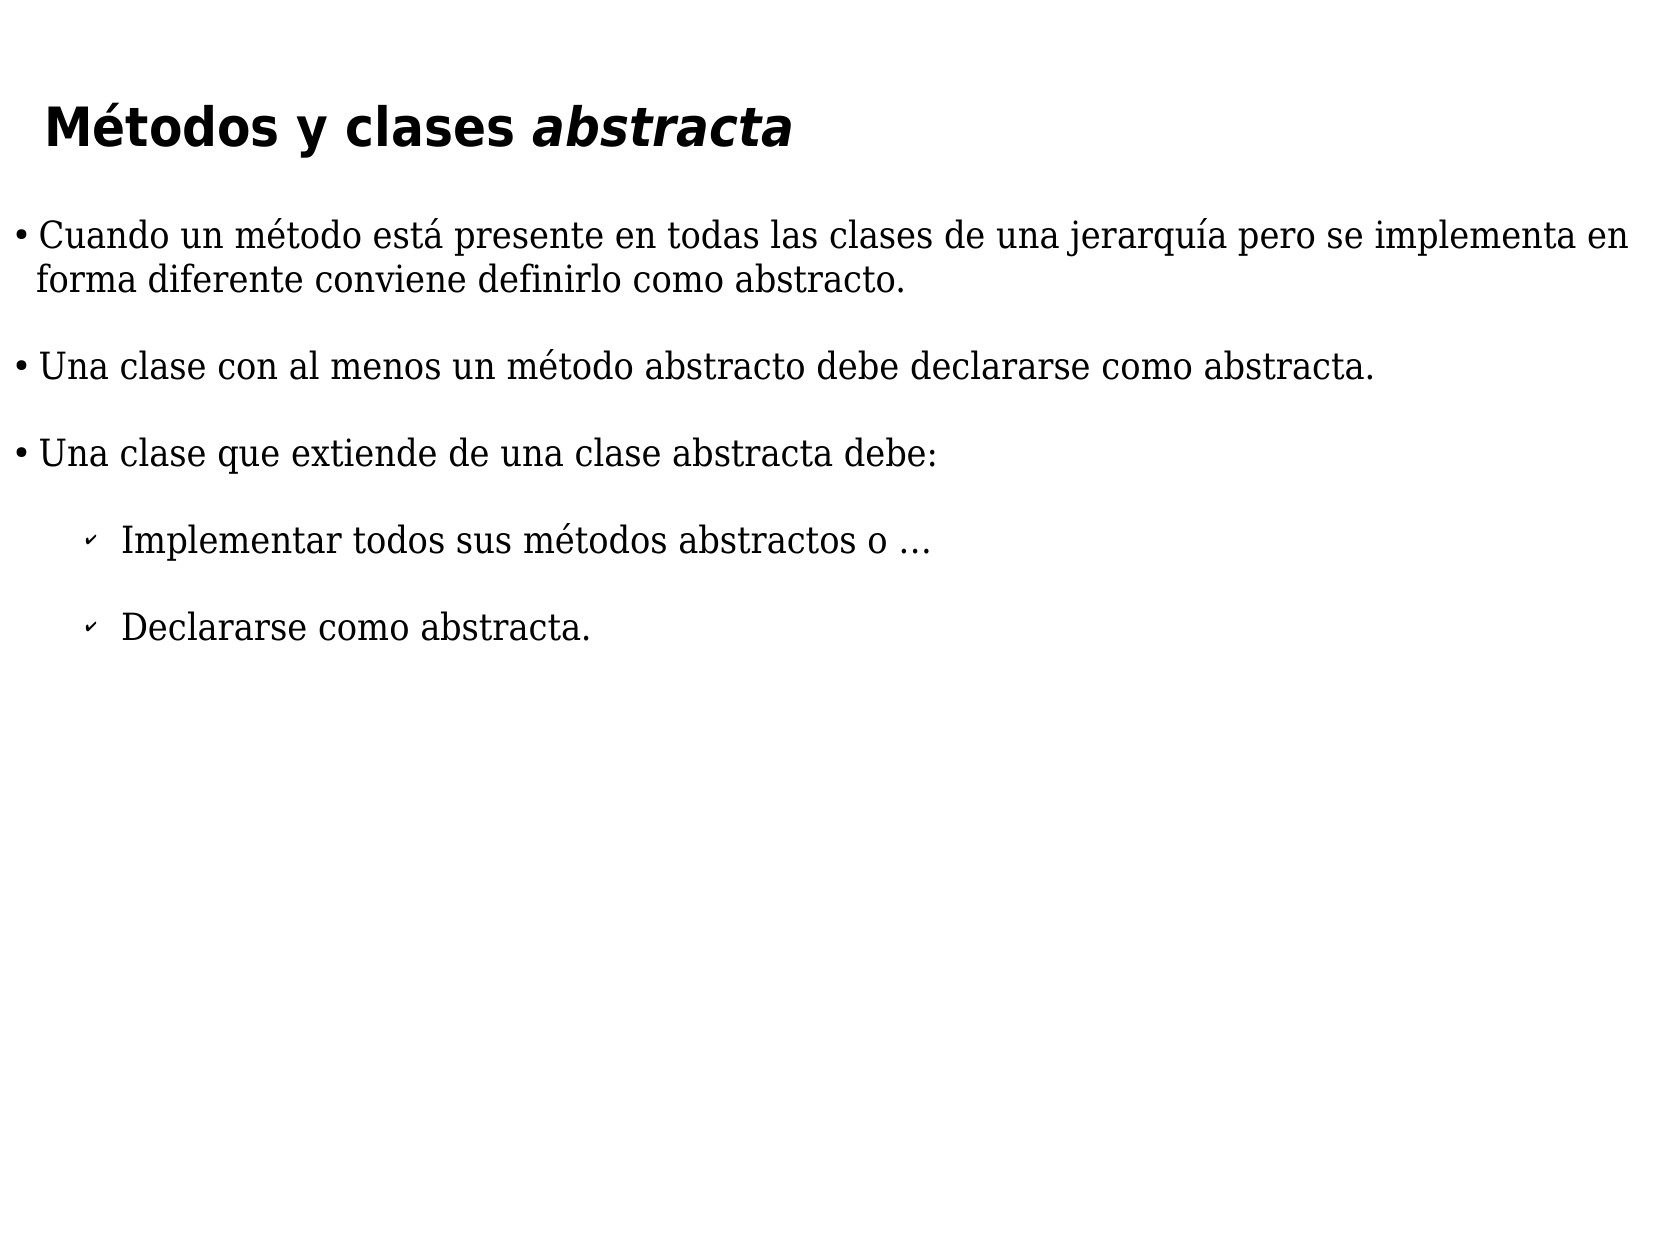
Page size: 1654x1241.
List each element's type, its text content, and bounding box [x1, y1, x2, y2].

text_box Métodos y clases abstracta [29, 88, 1625, 167]
text_box Cuando un método está presente en todas las clases de una jerarquía pero se implementa en forma diferente conviene definirlo como abstracto. Una clase con al menos un método abstracto debe declararse como abstracta. Una clase que extiende de una clase abstracta debe: Implementar todos sus métodos abstractos o … Declararse como abstracta. [0, 206, 1654, 706]
